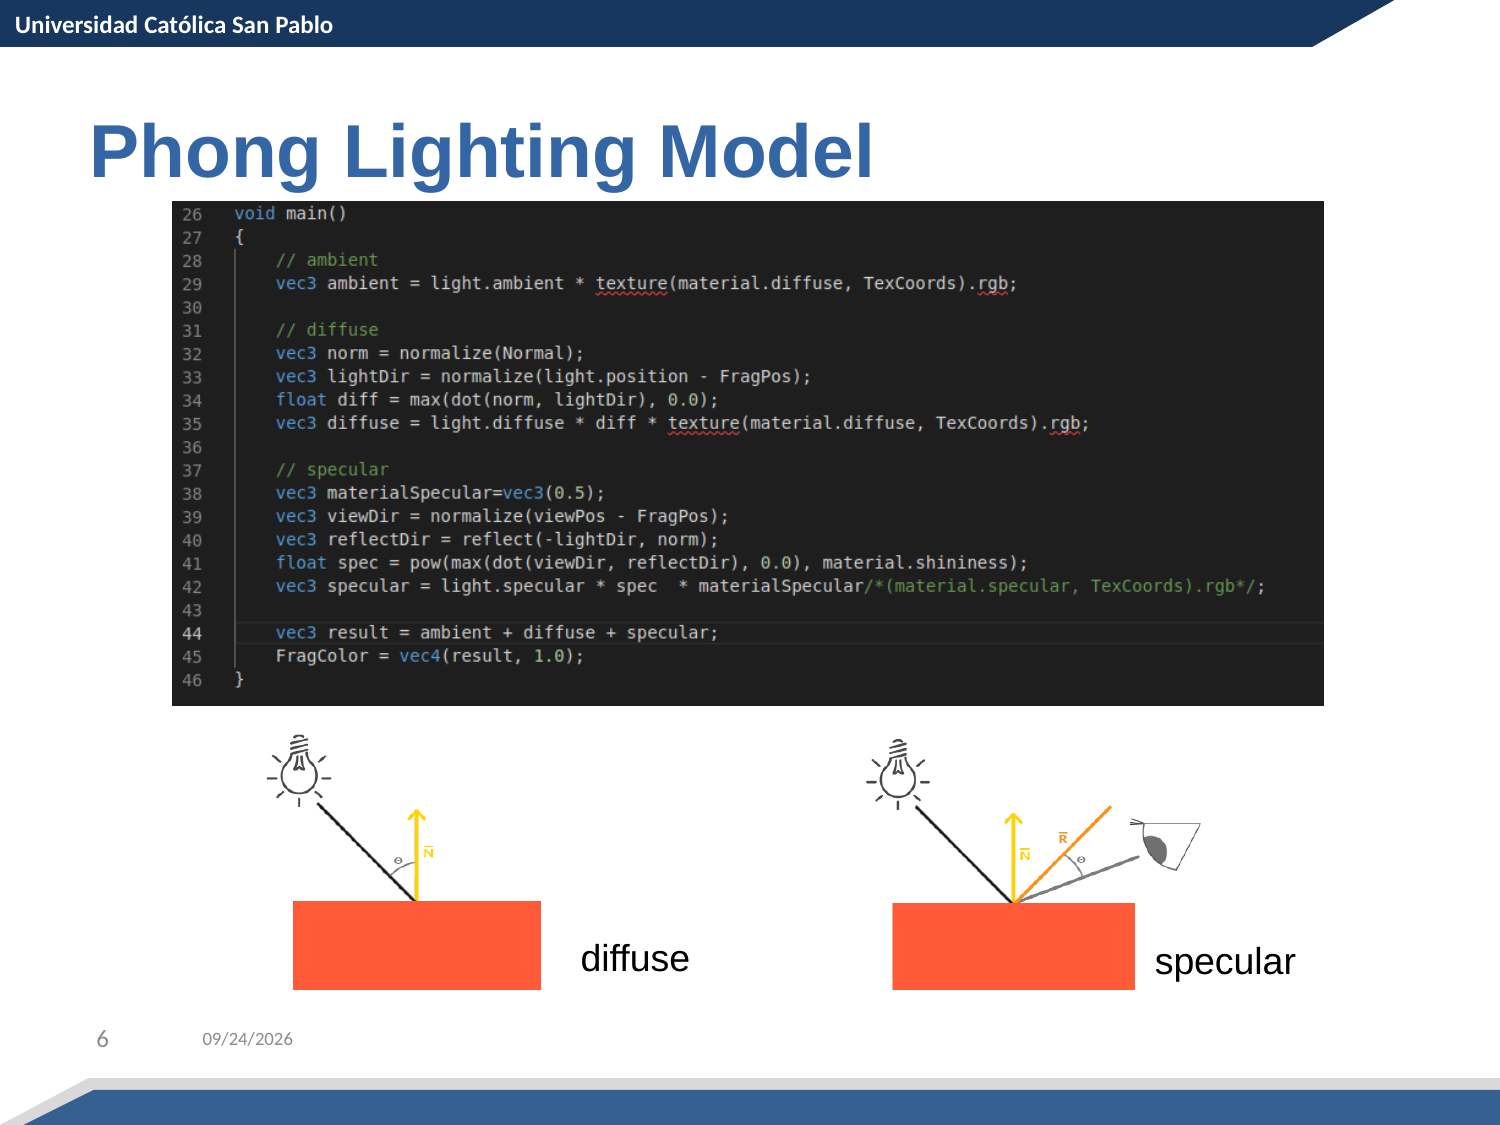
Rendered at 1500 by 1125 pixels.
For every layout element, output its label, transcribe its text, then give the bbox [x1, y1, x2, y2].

picture [172, 201, 1324, 706]
picture [840, 724, 1209, 991]
text_box Universidad Católica San Pablo [0, 0, 1395, 47]
text_box [0, 1078, 1500, 1125]
slide_number <number> [58, 1007, 125, 1068]
slide_number 10/03/2018 [187, 1007, 364, 1068]
text_box Phong Lighting Model [75, 101, 914, 211]
text_box diffuse [565, 930, 706, 987]
picture [240, 719, 616, 991]
text_box specular [1140, 933, 1311, 991]
